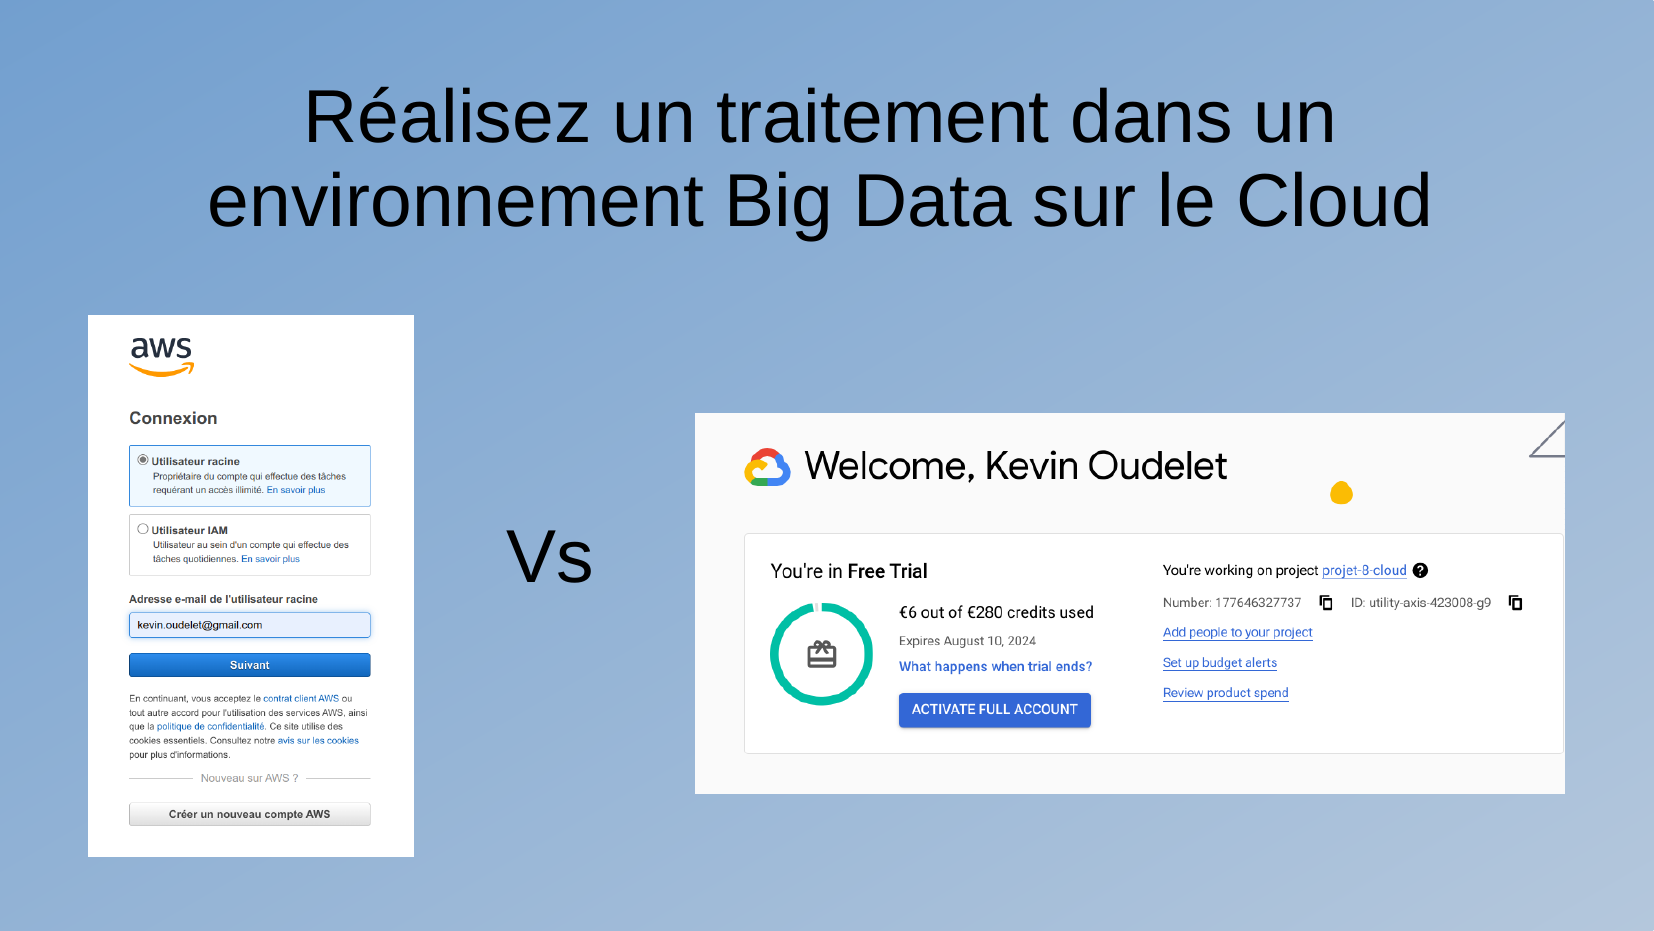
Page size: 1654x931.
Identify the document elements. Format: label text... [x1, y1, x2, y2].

title Vs [413, 472, 695, 641]
title Réalisez un traitement dans un environnement Big Data sur le Cloud [76, 74, 1565, 243]
picture [695, 413, 1565, 794]
picture [88, 315, 414, 857]
